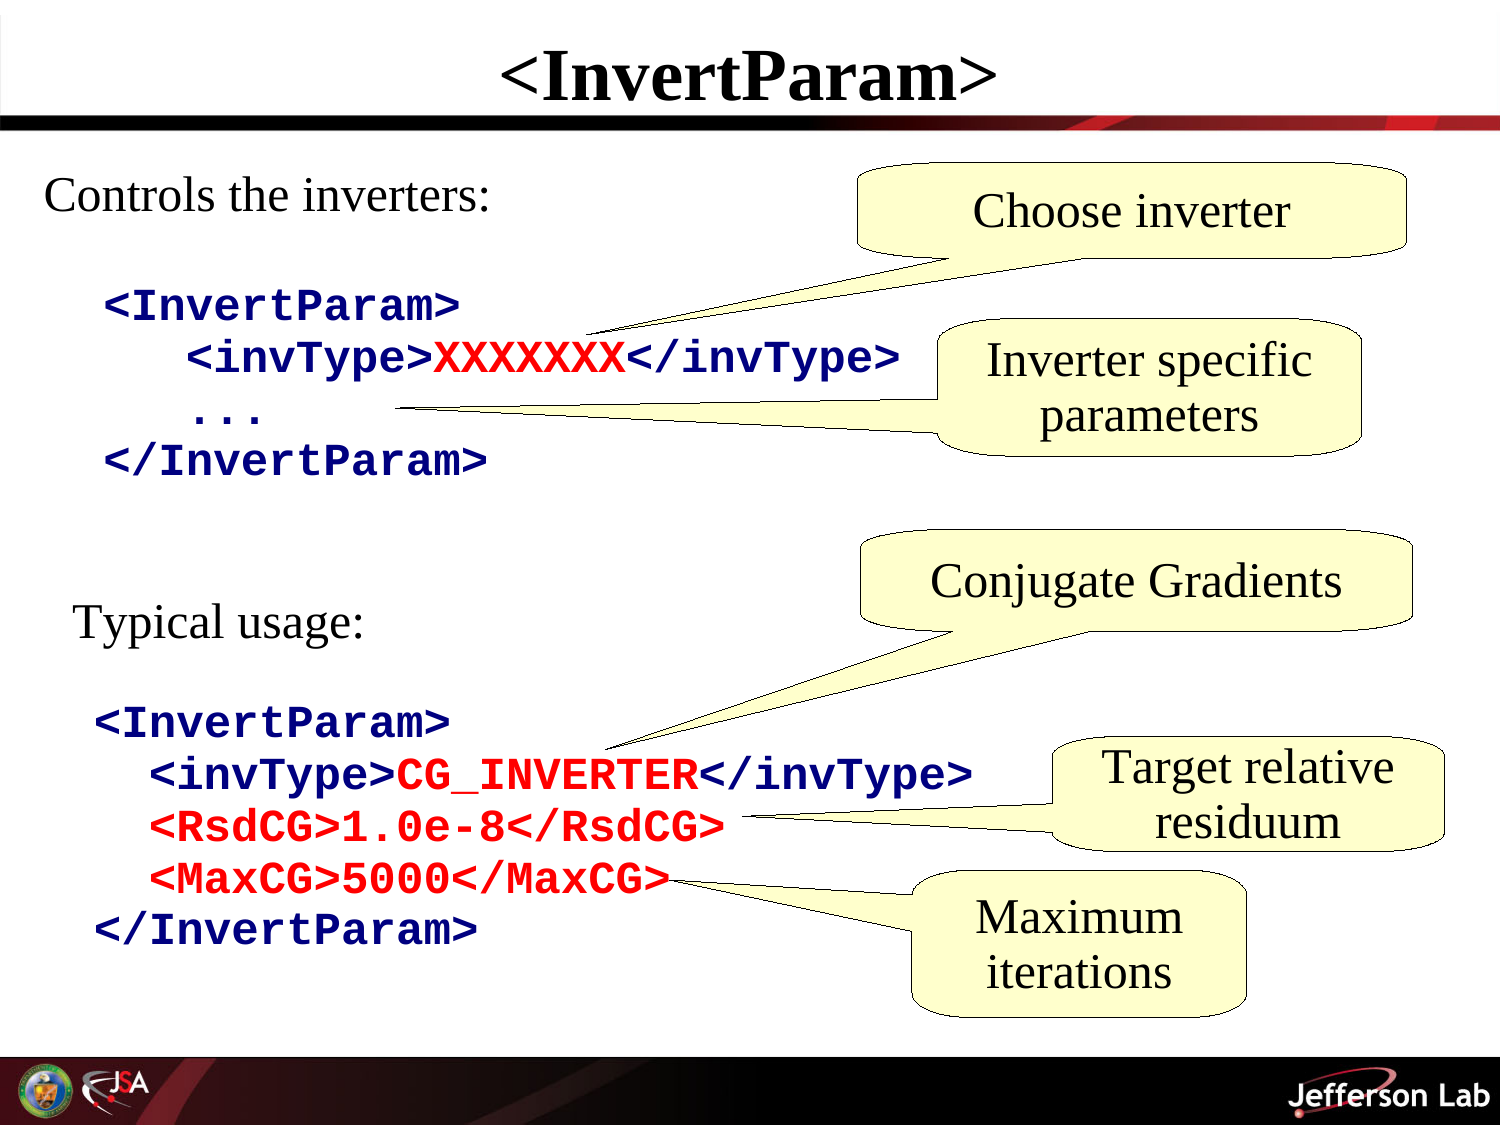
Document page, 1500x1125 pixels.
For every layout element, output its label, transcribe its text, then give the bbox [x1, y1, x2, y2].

text_box Conjugate Gradients [605, 529, 1413, 750]
text_box Controls the inverters: [28, 159, 1365, 230]
text_box Typical usage: [57, 586, 947, 657]
text_box Choose inverter [586, 162, 1407, 335]
title <InvertParam> [112, 7, 1388, 143]
text_box <InvertParam> <invType>CG_INVERTER</invType> <RsdCG>1.0e-8</RsdCG> <MaxCG>5000</MaxCG> </InvertParam> [79, 692, 1038, 984]
text_box Target relative residuum [742, 736, 1445, 852]
text_box Inverter specific parameters [395, 318, 1362, 457]
text_box <InvertParam> <invType>XXXXXXX</invType> ... </InvertParam> [88, 275, 1047, 498]
picture [0, 0, 1500, 1125]
text_box Maximum iterations [669, 870, 1247, 1018]
